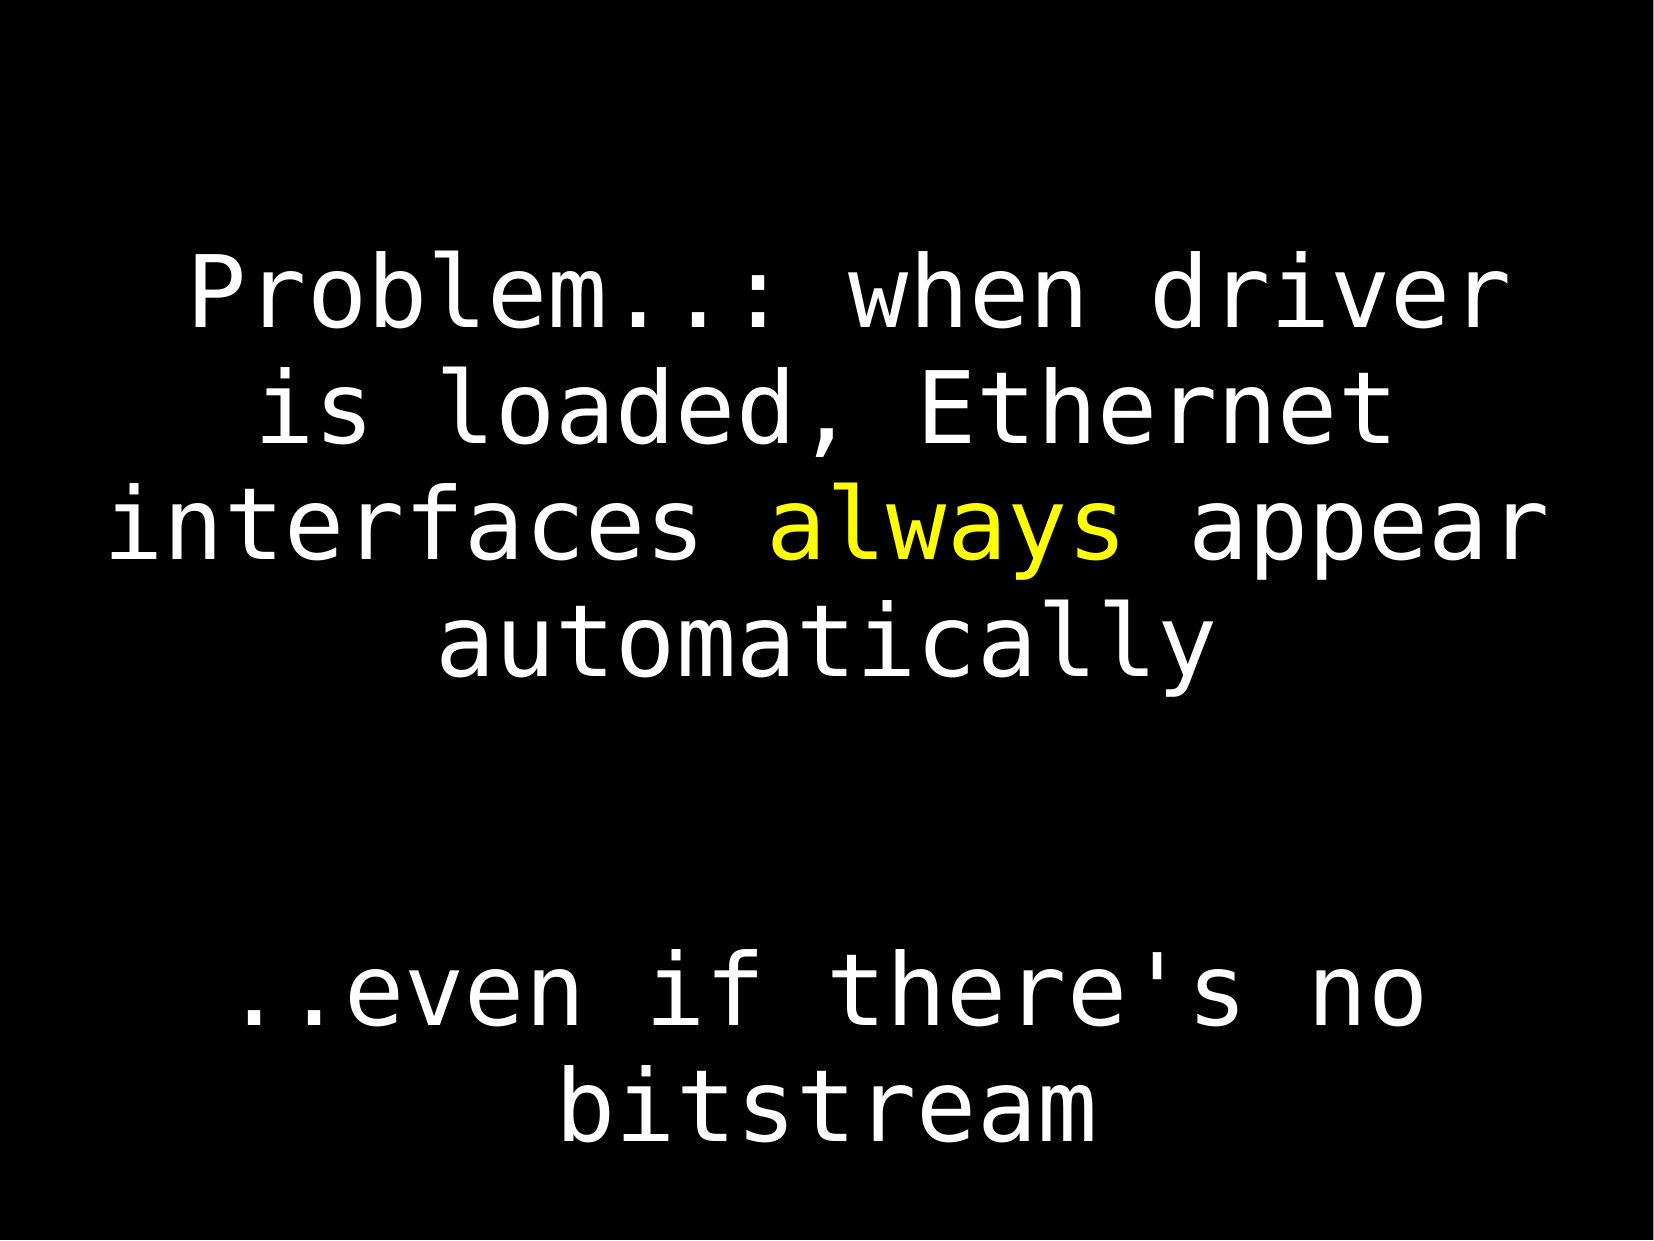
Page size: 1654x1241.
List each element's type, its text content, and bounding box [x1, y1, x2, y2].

subtitle Problem..: when driver is loaded, Ethernet interfaces always appear automatically ..even if there's no bitstream [82, 147, 1571, 1241]
